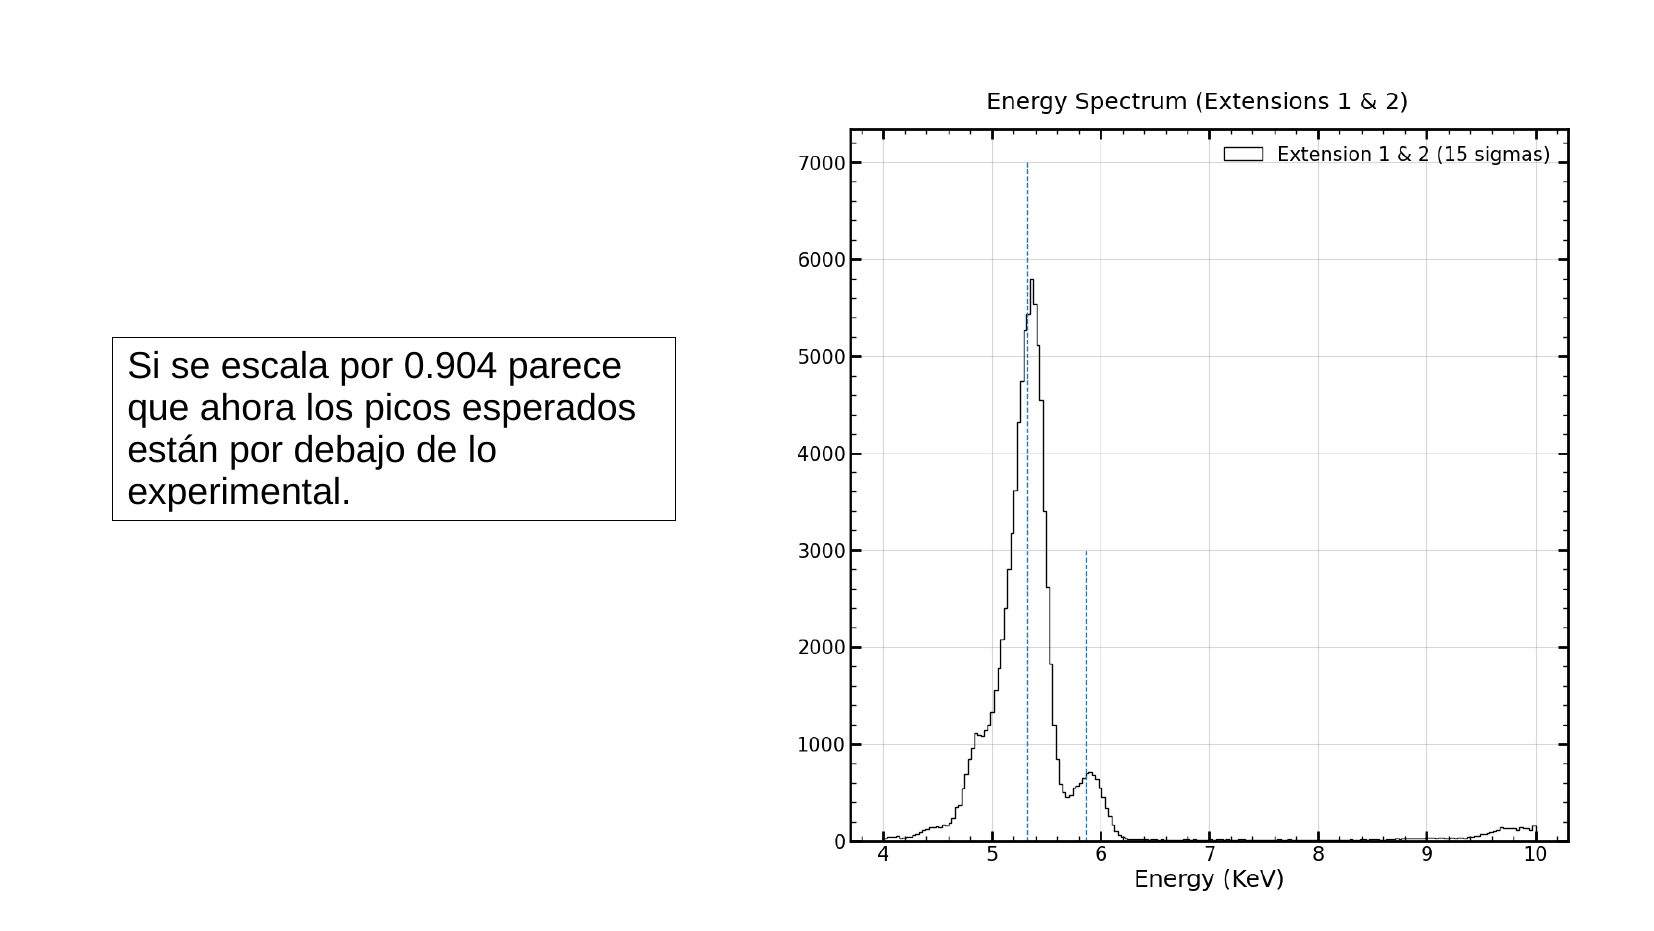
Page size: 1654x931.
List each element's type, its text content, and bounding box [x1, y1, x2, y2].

picture [787, 82, 1576, 901]
text_box Si se escala por 0.904 parece que ahora los picos esperados están por debajo de lo experimental. [112, 337, 676, 521]
